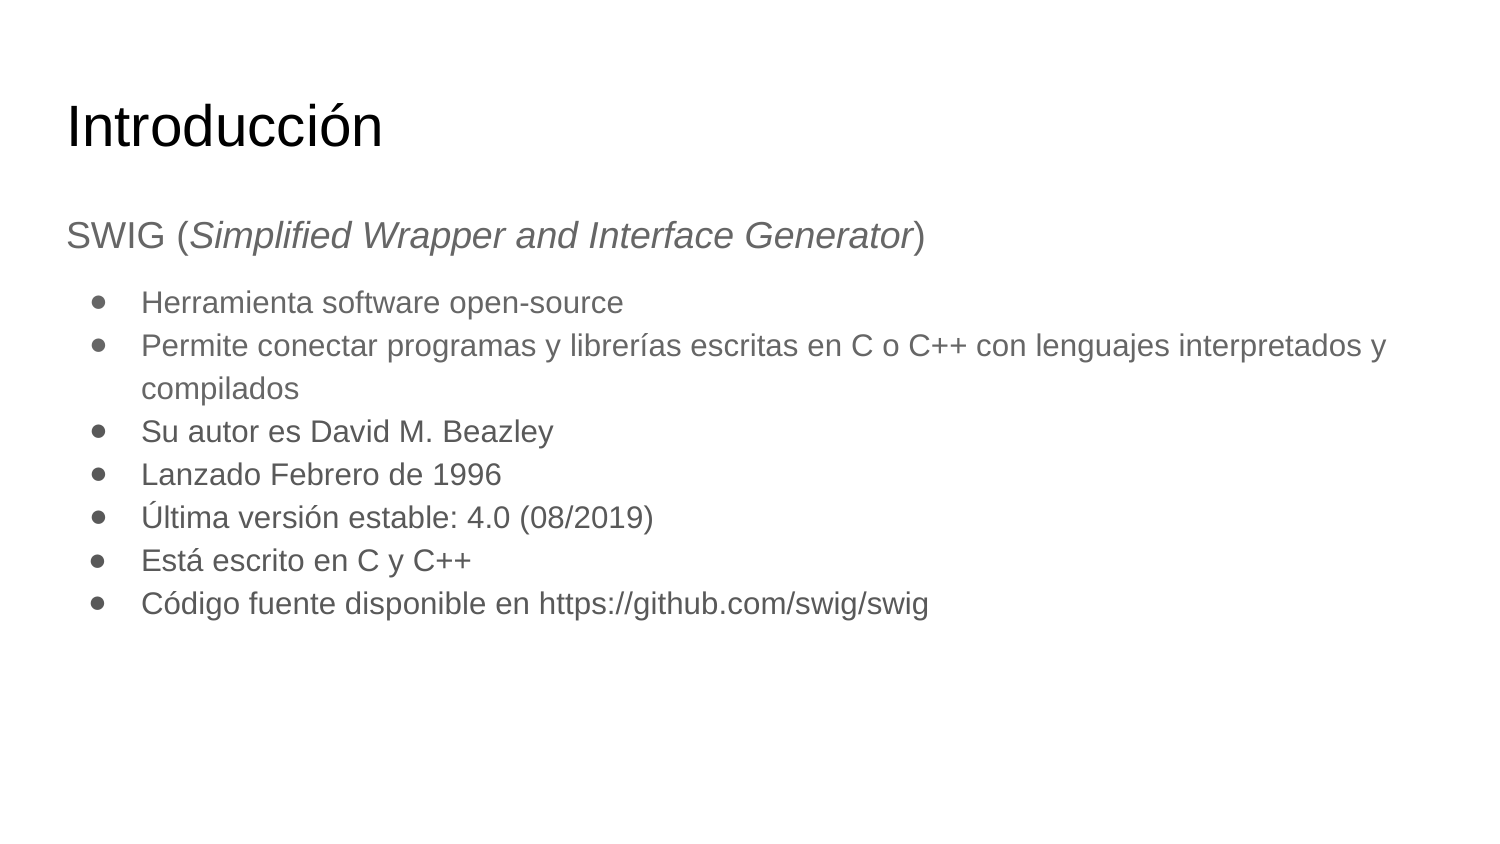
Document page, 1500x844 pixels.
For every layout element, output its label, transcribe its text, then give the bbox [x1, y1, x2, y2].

list SWIG (Simplified Wrapper and Interface Generator) Herramienta software open-source Permite conectar programas y librerías escritas en C o C++ con lenguajes interpretados y compilados Su autor es David M. Beazley Lanzado Febrero de 1996 Última versión estable: 4.0 (08/2019) Está escrito en C y C++ Código fuente disponible en https://github.com/swig/swig [51, 189, 1449, 750]
title Introducción [51, 72, 1449, 167]
